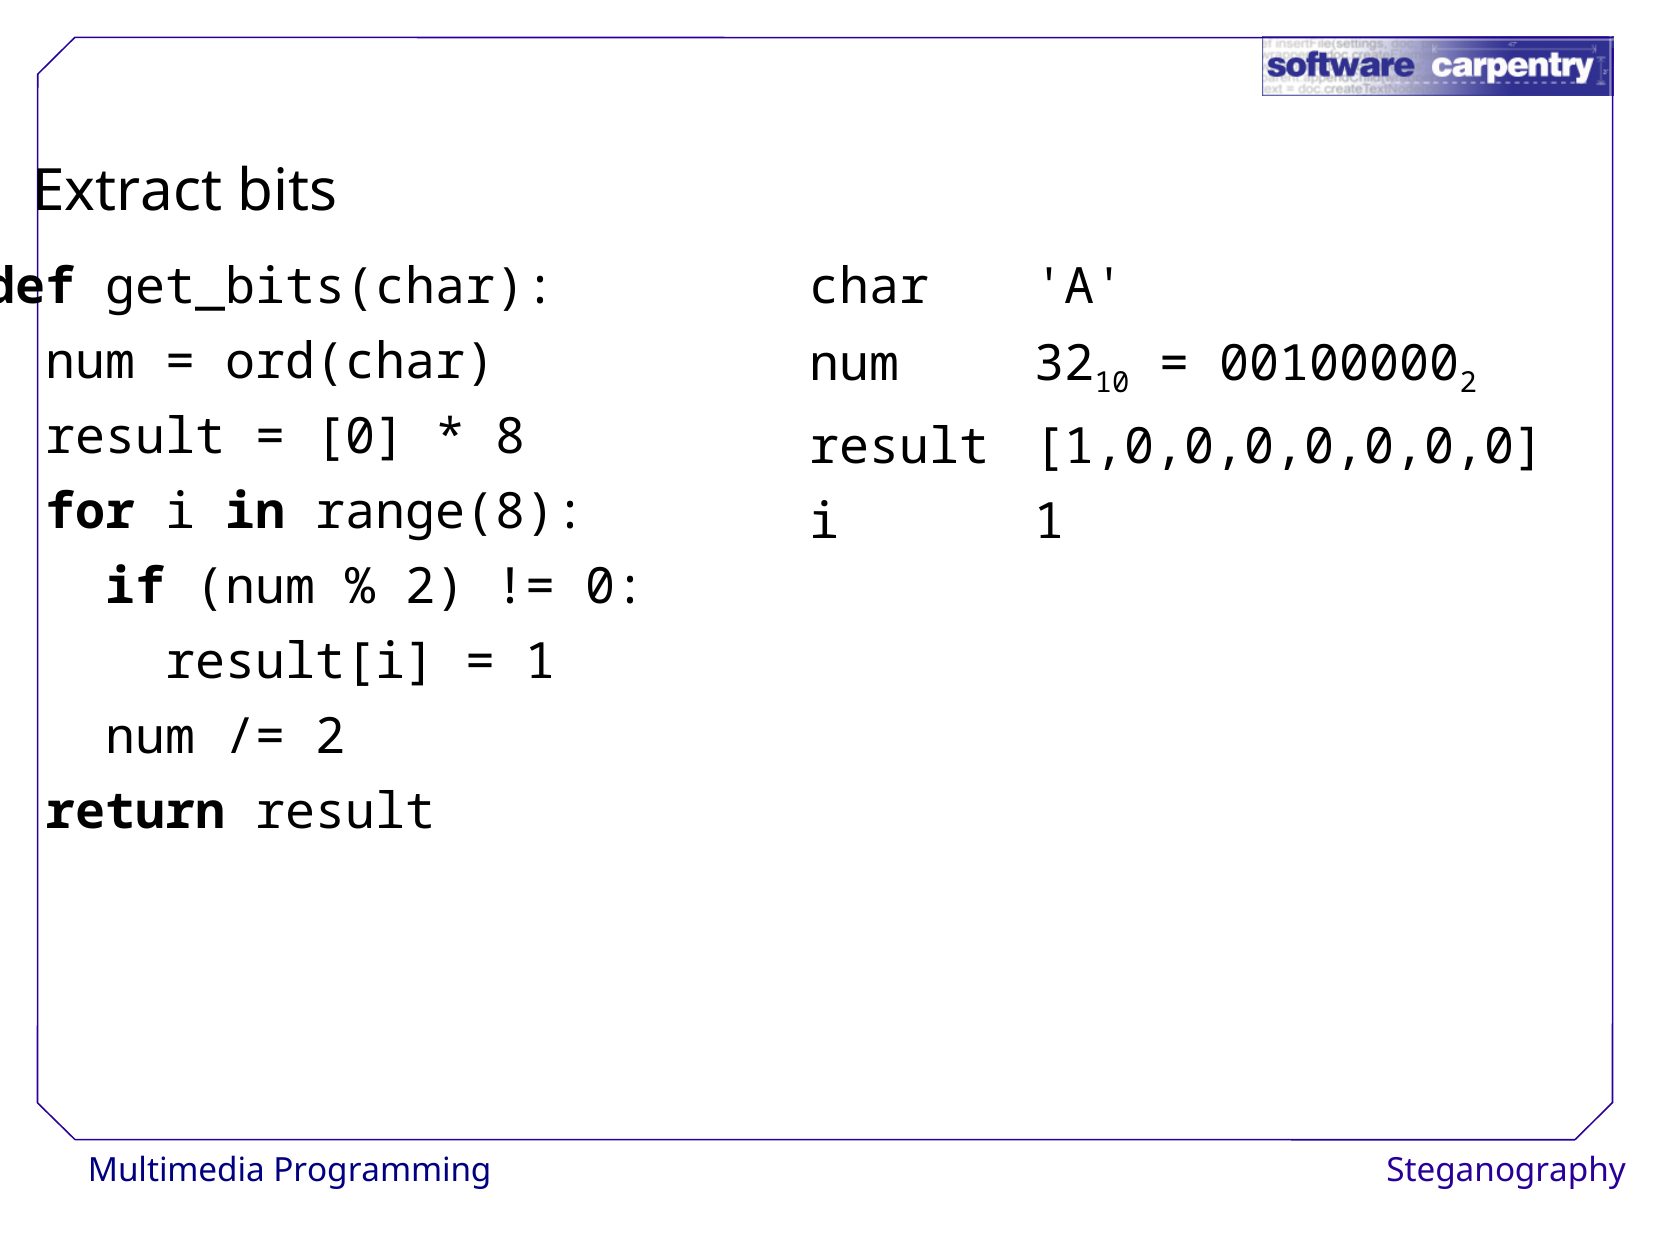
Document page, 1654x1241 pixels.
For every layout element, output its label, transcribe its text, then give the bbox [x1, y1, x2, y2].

text_box def get_bits(char): num = ord(char) result = [0] * 8 for i in range(8): if (num % 2) != 0: result[i] = 1 num /= 2 return result [0, 230, 811, 847]
text_box char 'A' num 3210 = 001000002 result [1,0,0,0,0,0,0,0] i 1 [811, 230, 1654, 557]
picture [1262, 36, 1614, 96]
text_box Extract bits [17, 109, 503, 230]
